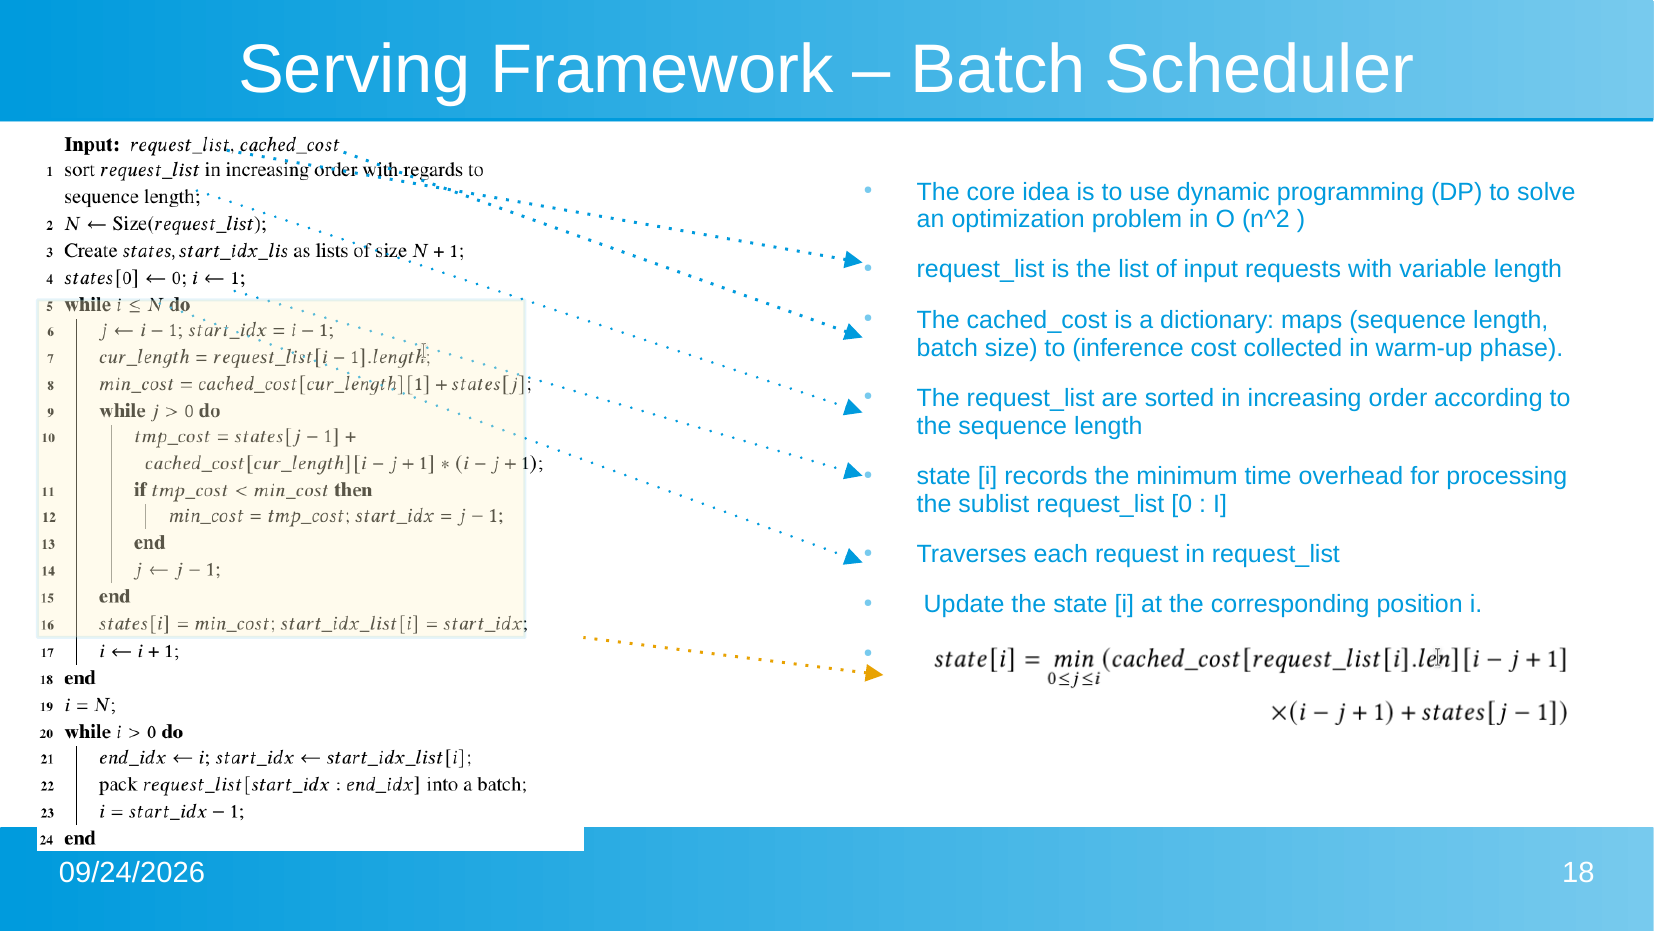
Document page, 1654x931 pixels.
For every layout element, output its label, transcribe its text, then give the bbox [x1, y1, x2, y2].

picture [37, 133, 584, 851]
picture [928, 637, 1576, 729]
list The core idea is to use dynamic programming (DP) to solve an optimization problem in O (n^2 ) request_list is the list of input requests with variable length The cached_cost is a dictionary: maps (sequence length, batch size) to (inference cost collected in warm-up phase). The request_list are sorted in increasing order according to the sequence length state [i] records the minimum time overhead for processing the sublist request_list [0 : I] Traverses each request in request_list Update the state [i] at the corresponding position i. [845, 177, 1596, 768]
text_box [37, 299, 525, 638]
title Serving Framework – Batch Scheduler [59, 29, 1595, 108]
